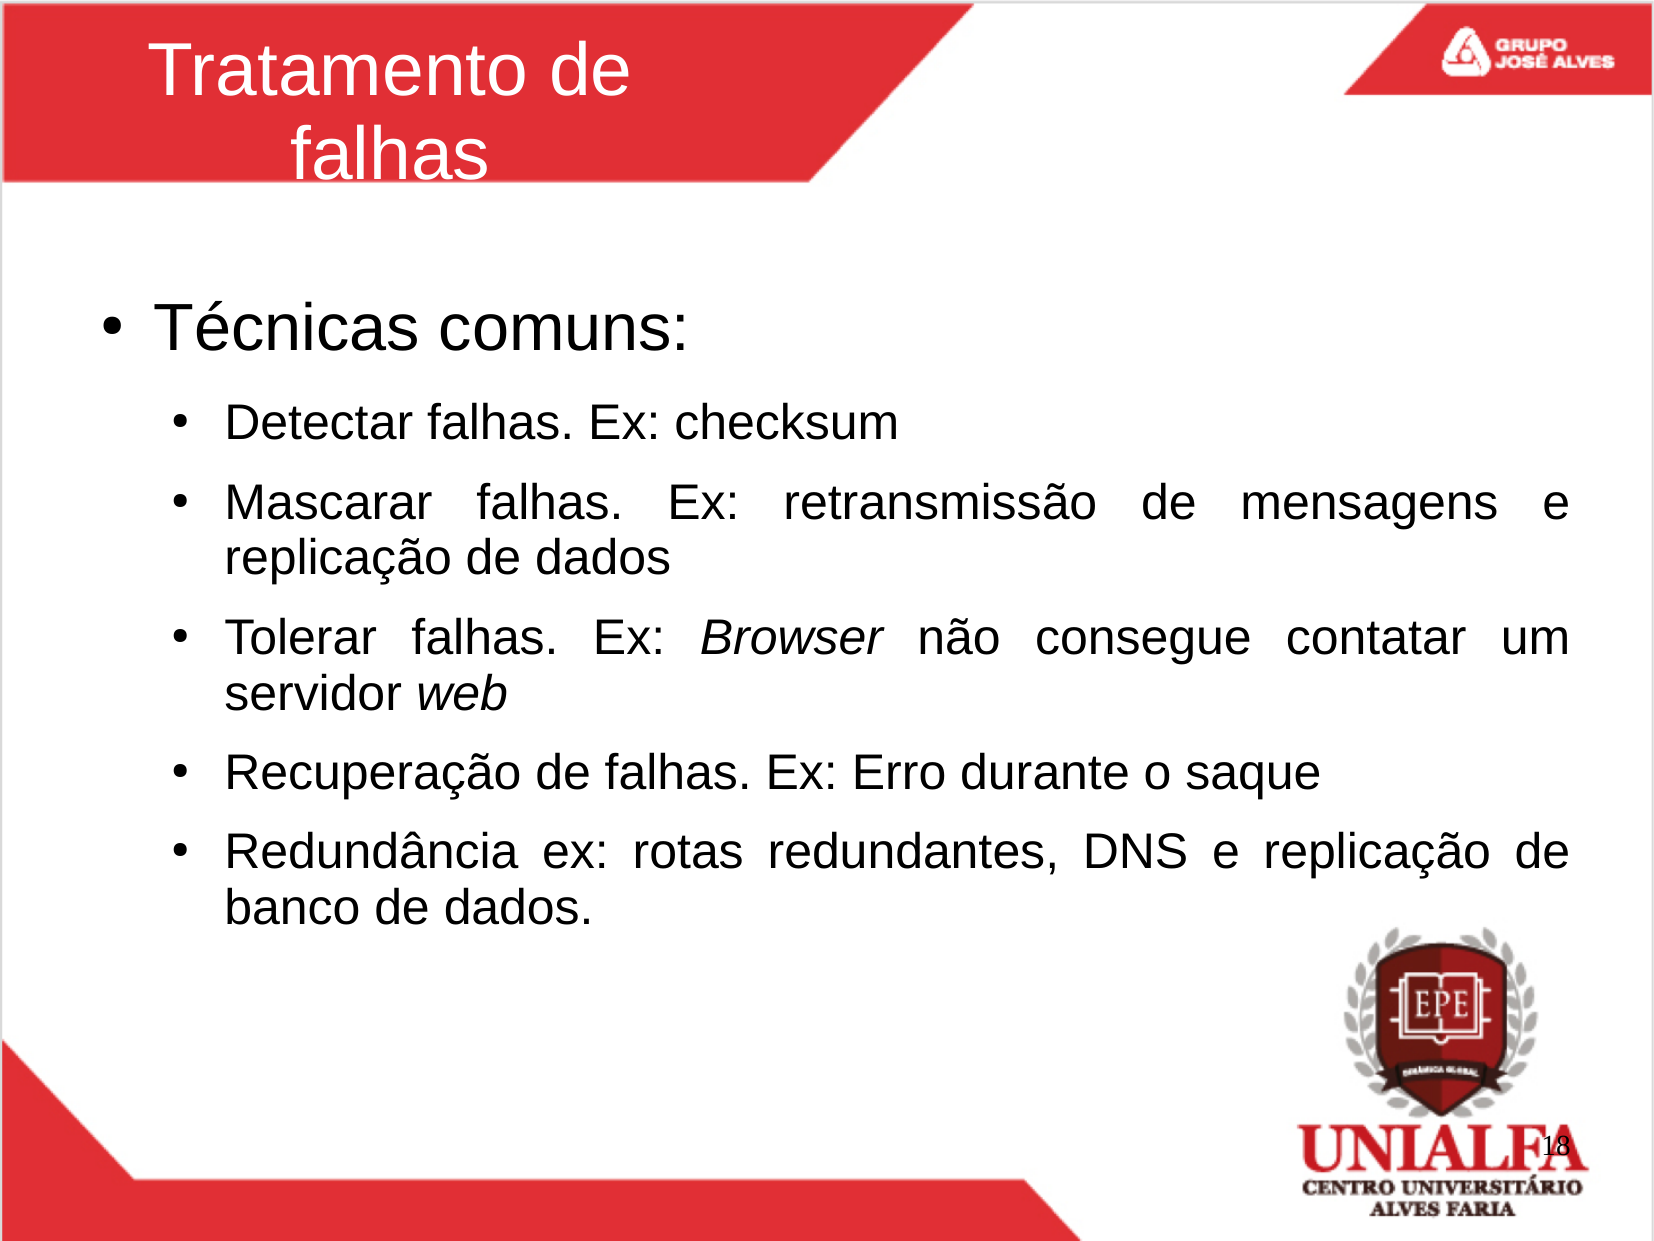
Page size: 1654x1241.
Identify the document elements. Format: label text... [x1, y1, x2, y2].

list Técnicas comuns: Detectar falhas. Ex: checksum Mascarar falhas. Ex: retransmissão de mensagens e replicação de dados Tolerar falhas. Ex: Browser não consegue contatar um servidor web Recuperação de falhas. Ex: Erro durante o saque Redundância ex: rotas redundantes, DNS e replicação de banco de dados. [82, 290, 1571, 1010]
title Tratamento de falhas [82, 15, 699, 208]
picture [0, 0, 1654, 1241]
